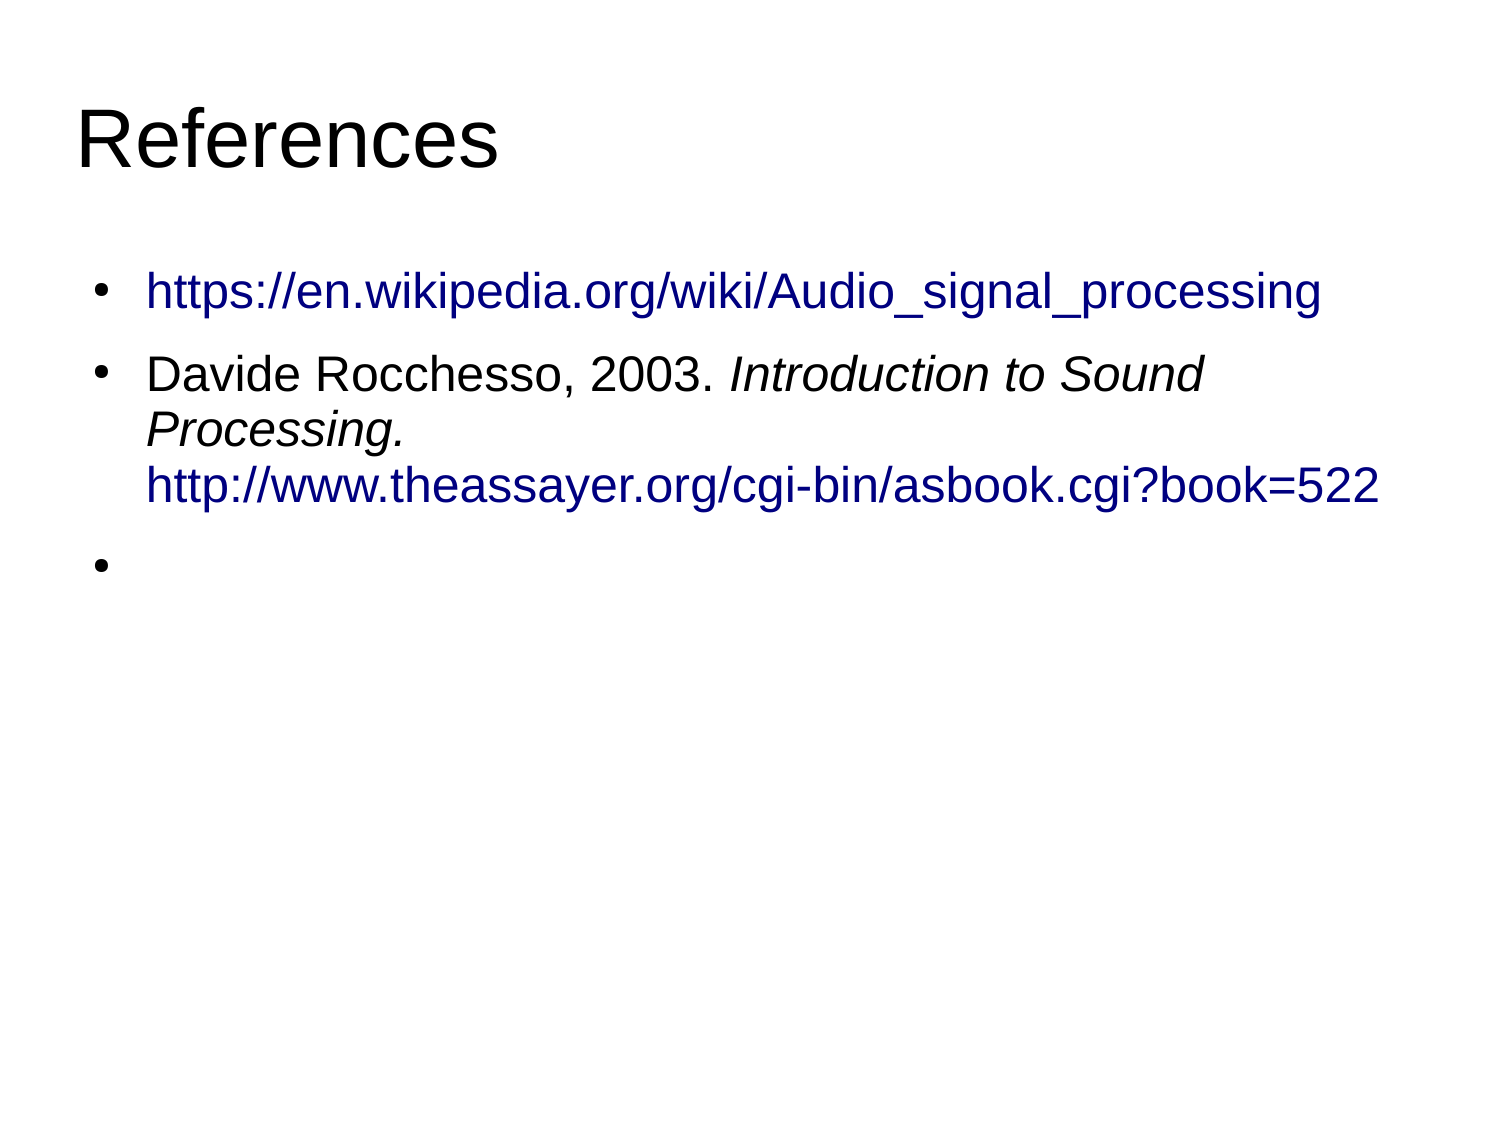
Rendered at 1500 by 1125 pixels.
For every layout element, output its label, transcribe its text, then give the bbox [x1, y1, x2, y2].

title References [75, 44, 1425, 233]
list https://en.wikipedia.org/wiki/Audio_signal_processing Davide Rocchesso, 2003. Introduction to Sound Processing. http://www.theassayer.org/cgi-bin/asbook.cgi?book=522 [75, 263, 1425, 916]
